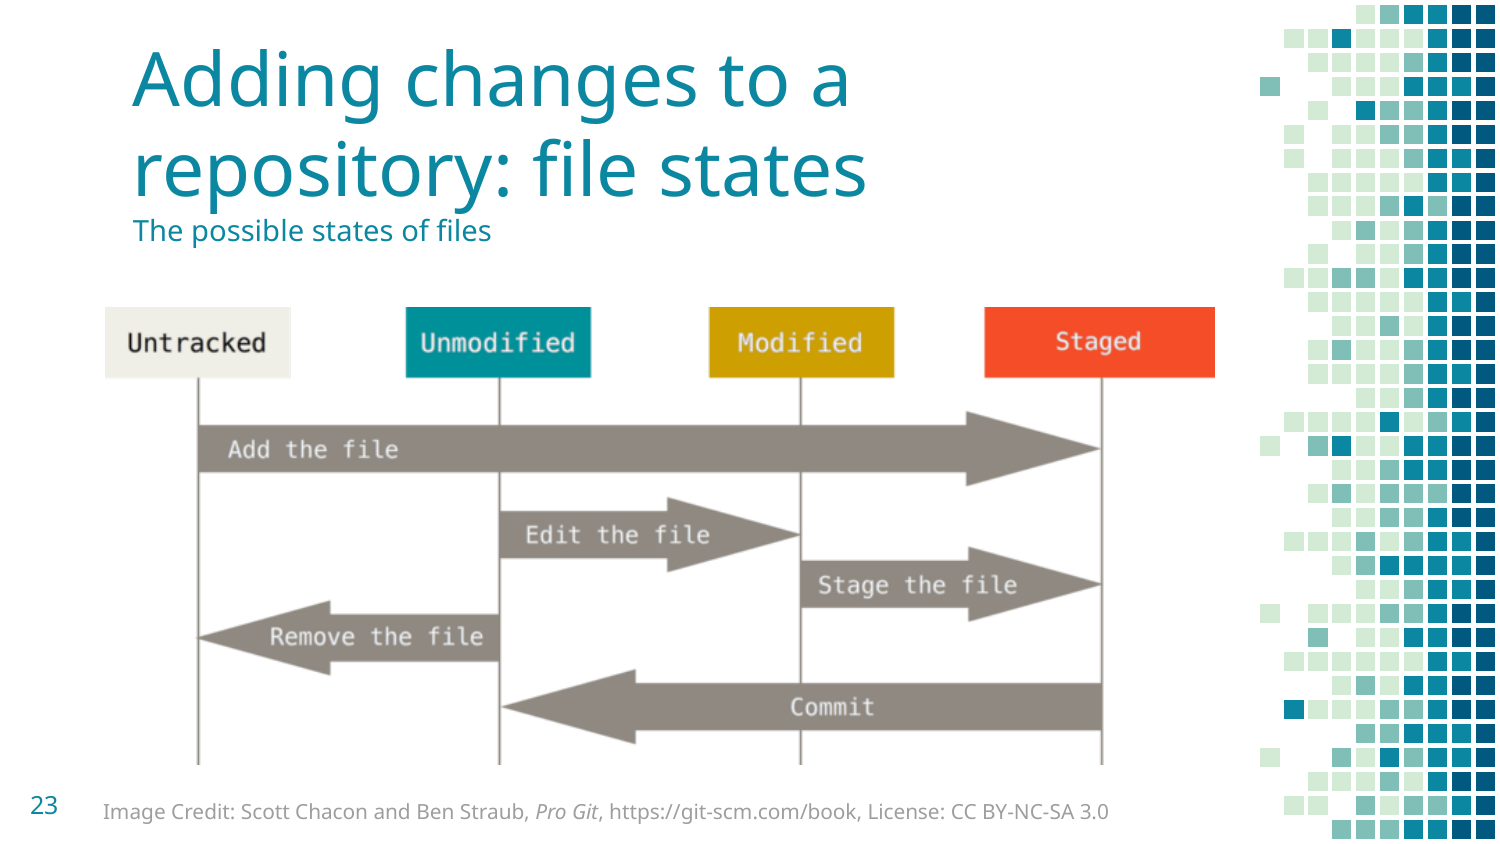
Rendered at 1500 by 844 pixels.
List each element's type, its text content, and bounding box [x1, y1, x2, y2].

slide_number <number> [15, 774, 105, 839]
text_box Image Credit: Scott Chacon and Ben Straub, Pro Git, https://git-scm.com/book, License: CC BY-NC-SA 3.0 [88, 783, 1171, 839]
title Adding changes to a repository: file states The possible states of files [117, 121, 1227, 262]
picture [105, 307, 1215, 766]
